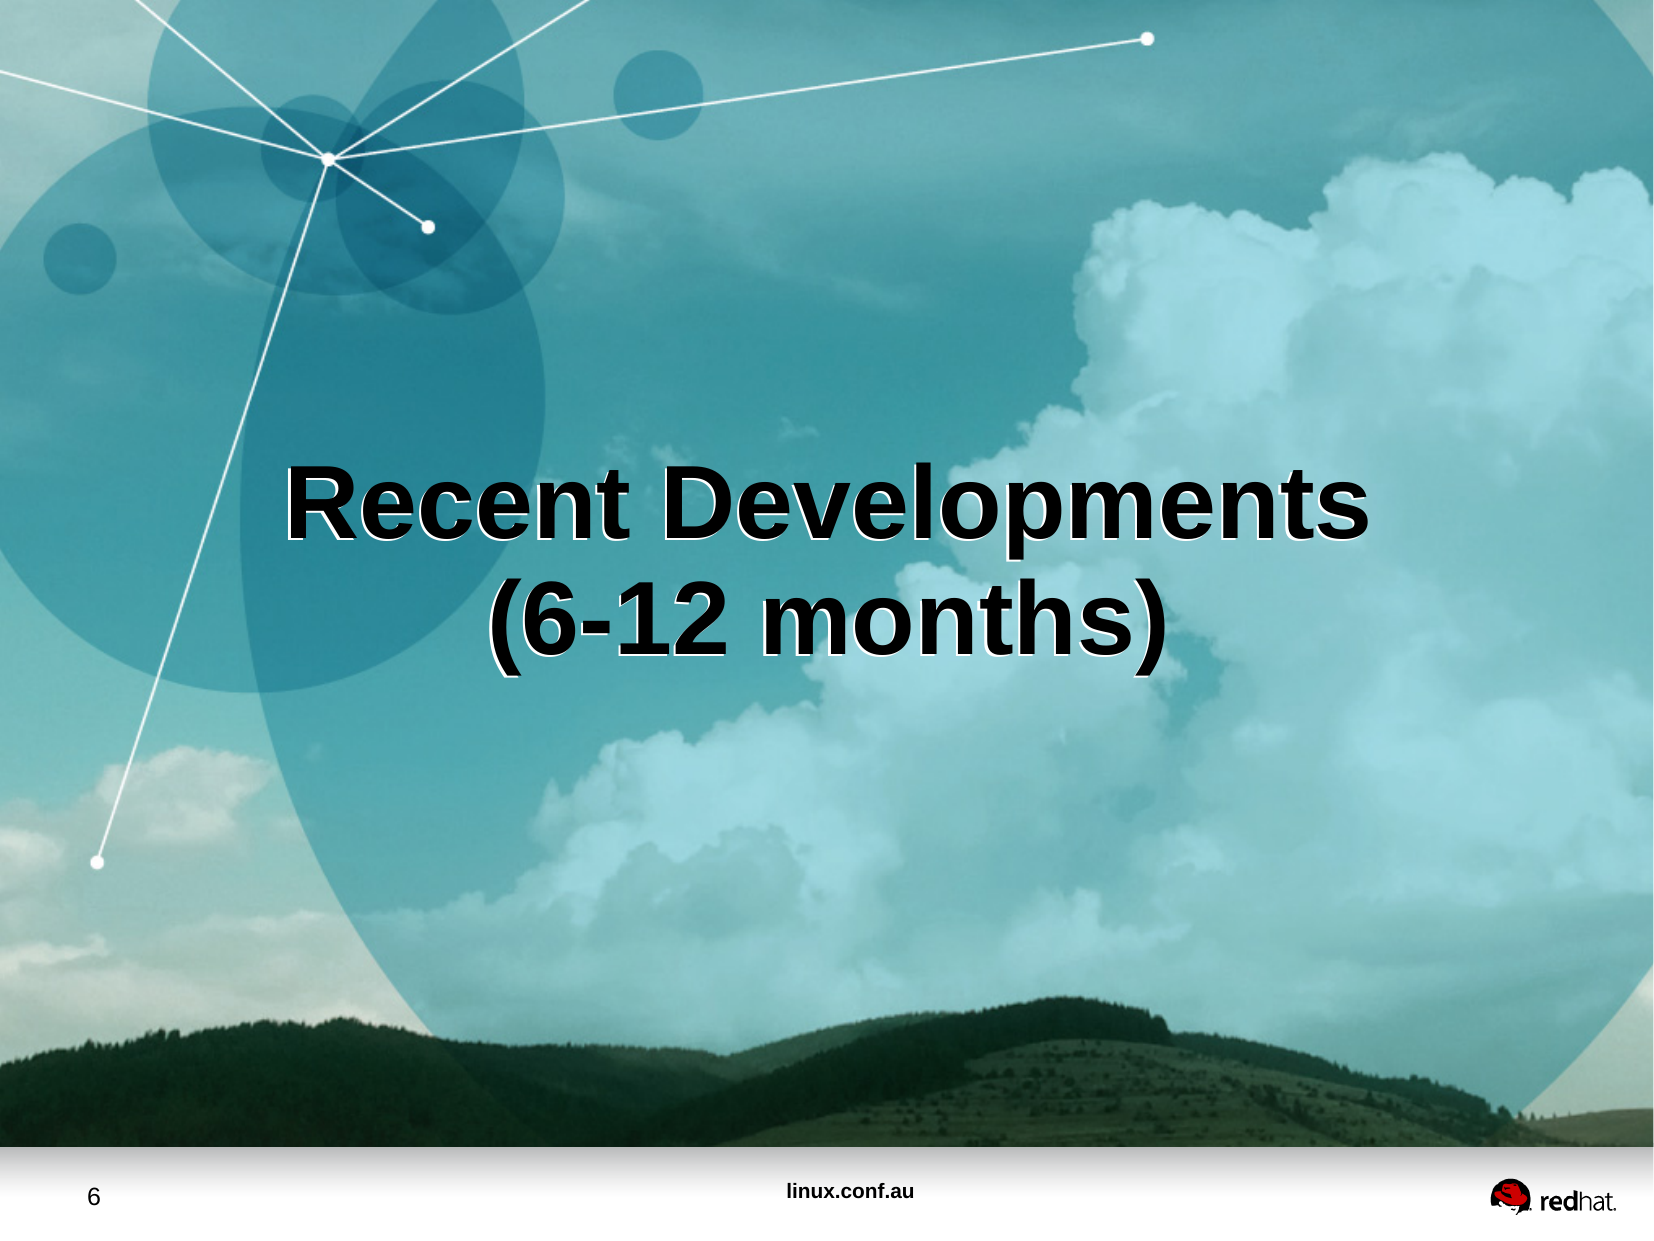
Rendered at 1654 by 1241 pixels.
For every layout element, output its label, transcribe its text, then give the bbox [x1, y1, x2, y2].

title Recent Developments (6-12 months) [84, 260, 1574, 861]
picture [0, 0, 1654, 1241]
